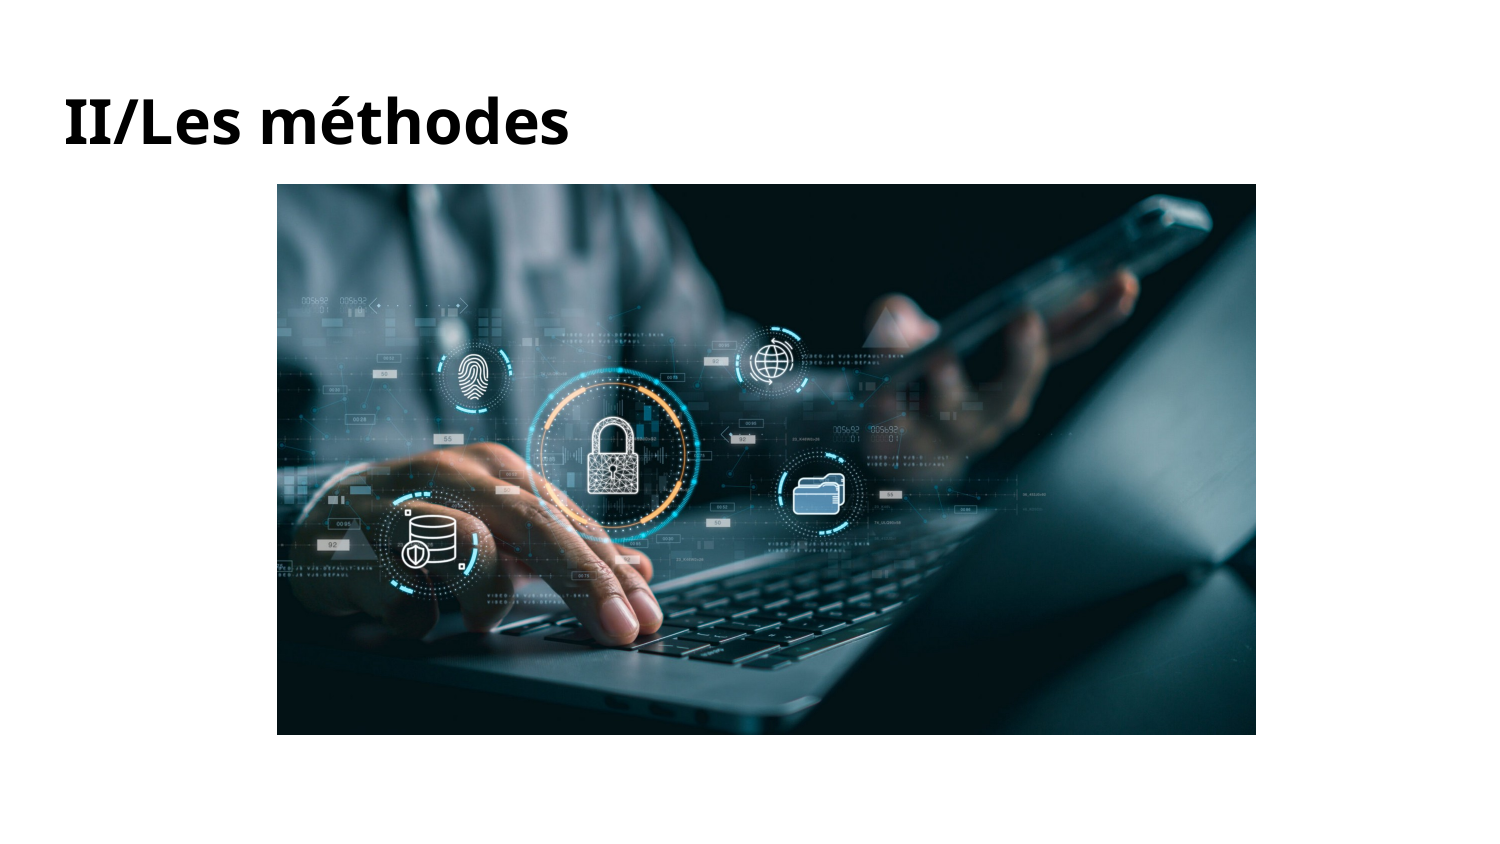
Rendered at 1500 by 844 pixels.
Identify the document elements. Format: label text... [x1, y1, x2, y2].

title II/Les méthodes [49, 67, 1448, 173]
picture [744, 730, 752, 735]
picture [277, 184, 1256, 735]
